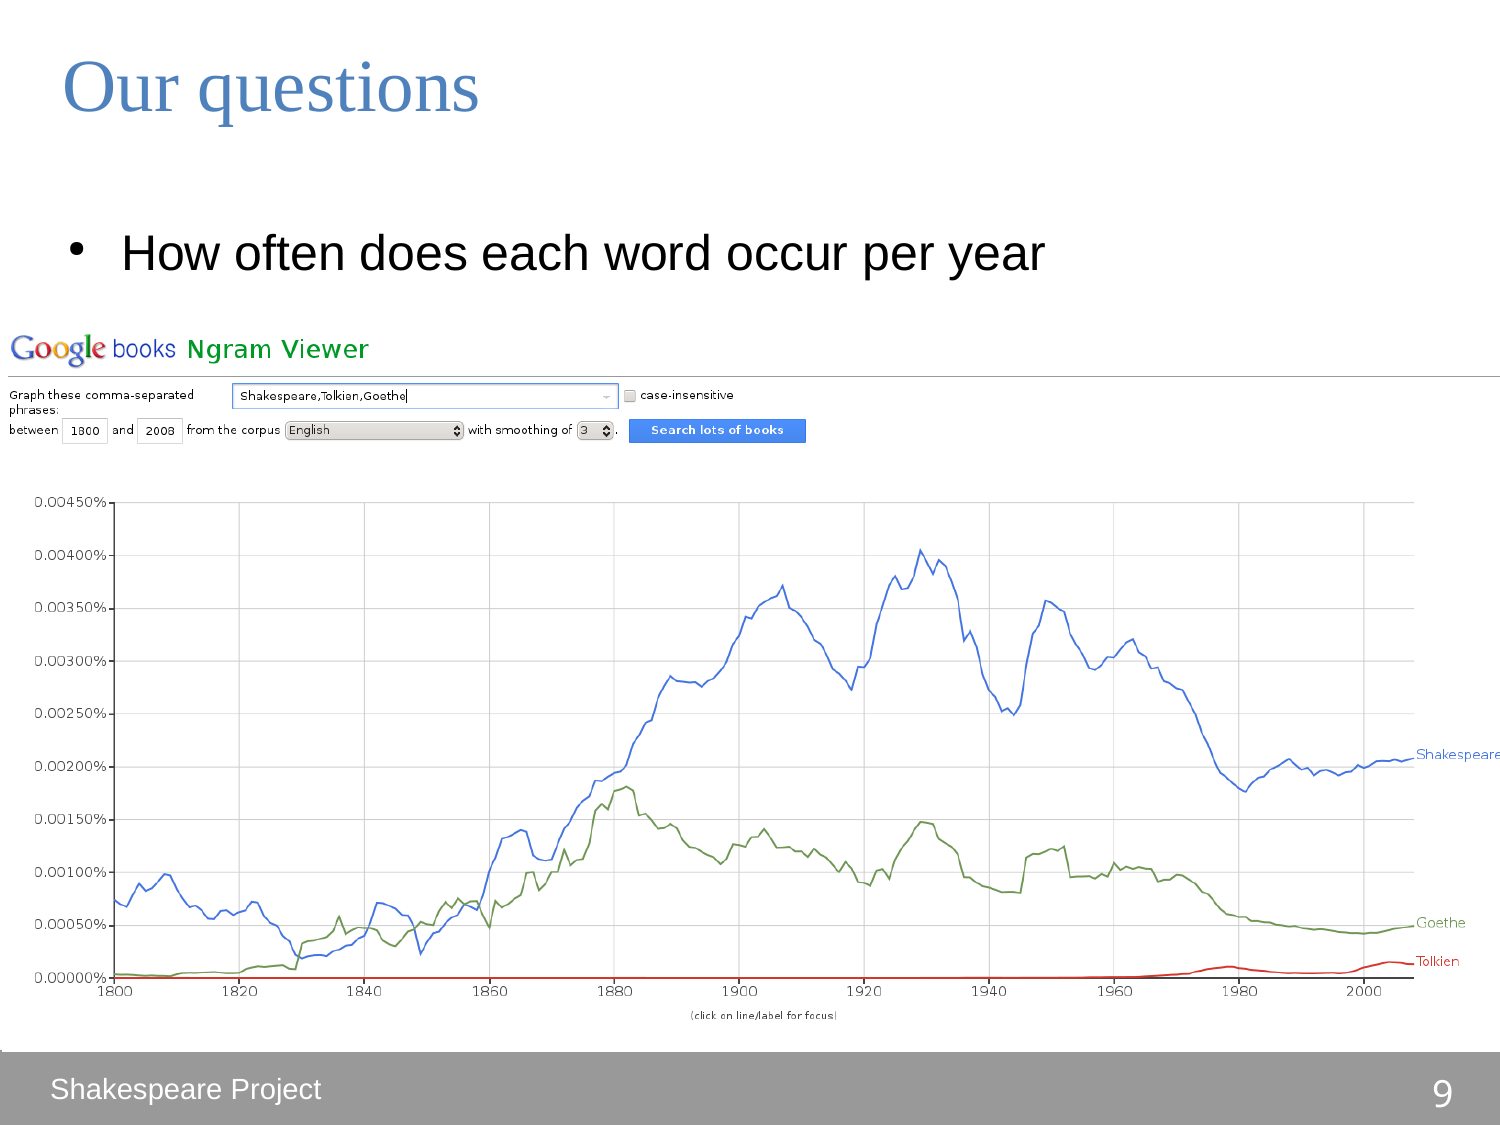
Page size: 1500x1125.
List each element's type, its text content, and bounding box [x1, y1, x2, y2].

slide_number <number> [1417, 1062, 1477, 1111]
list How often does each word occur per year [35, 212, 1423, 318]
title Our questions [62, 12, 1450, 150]
picture [2, 318, 1500, 1052]
footer Shakespeare Project [35, 1062, 1276, 1111]
